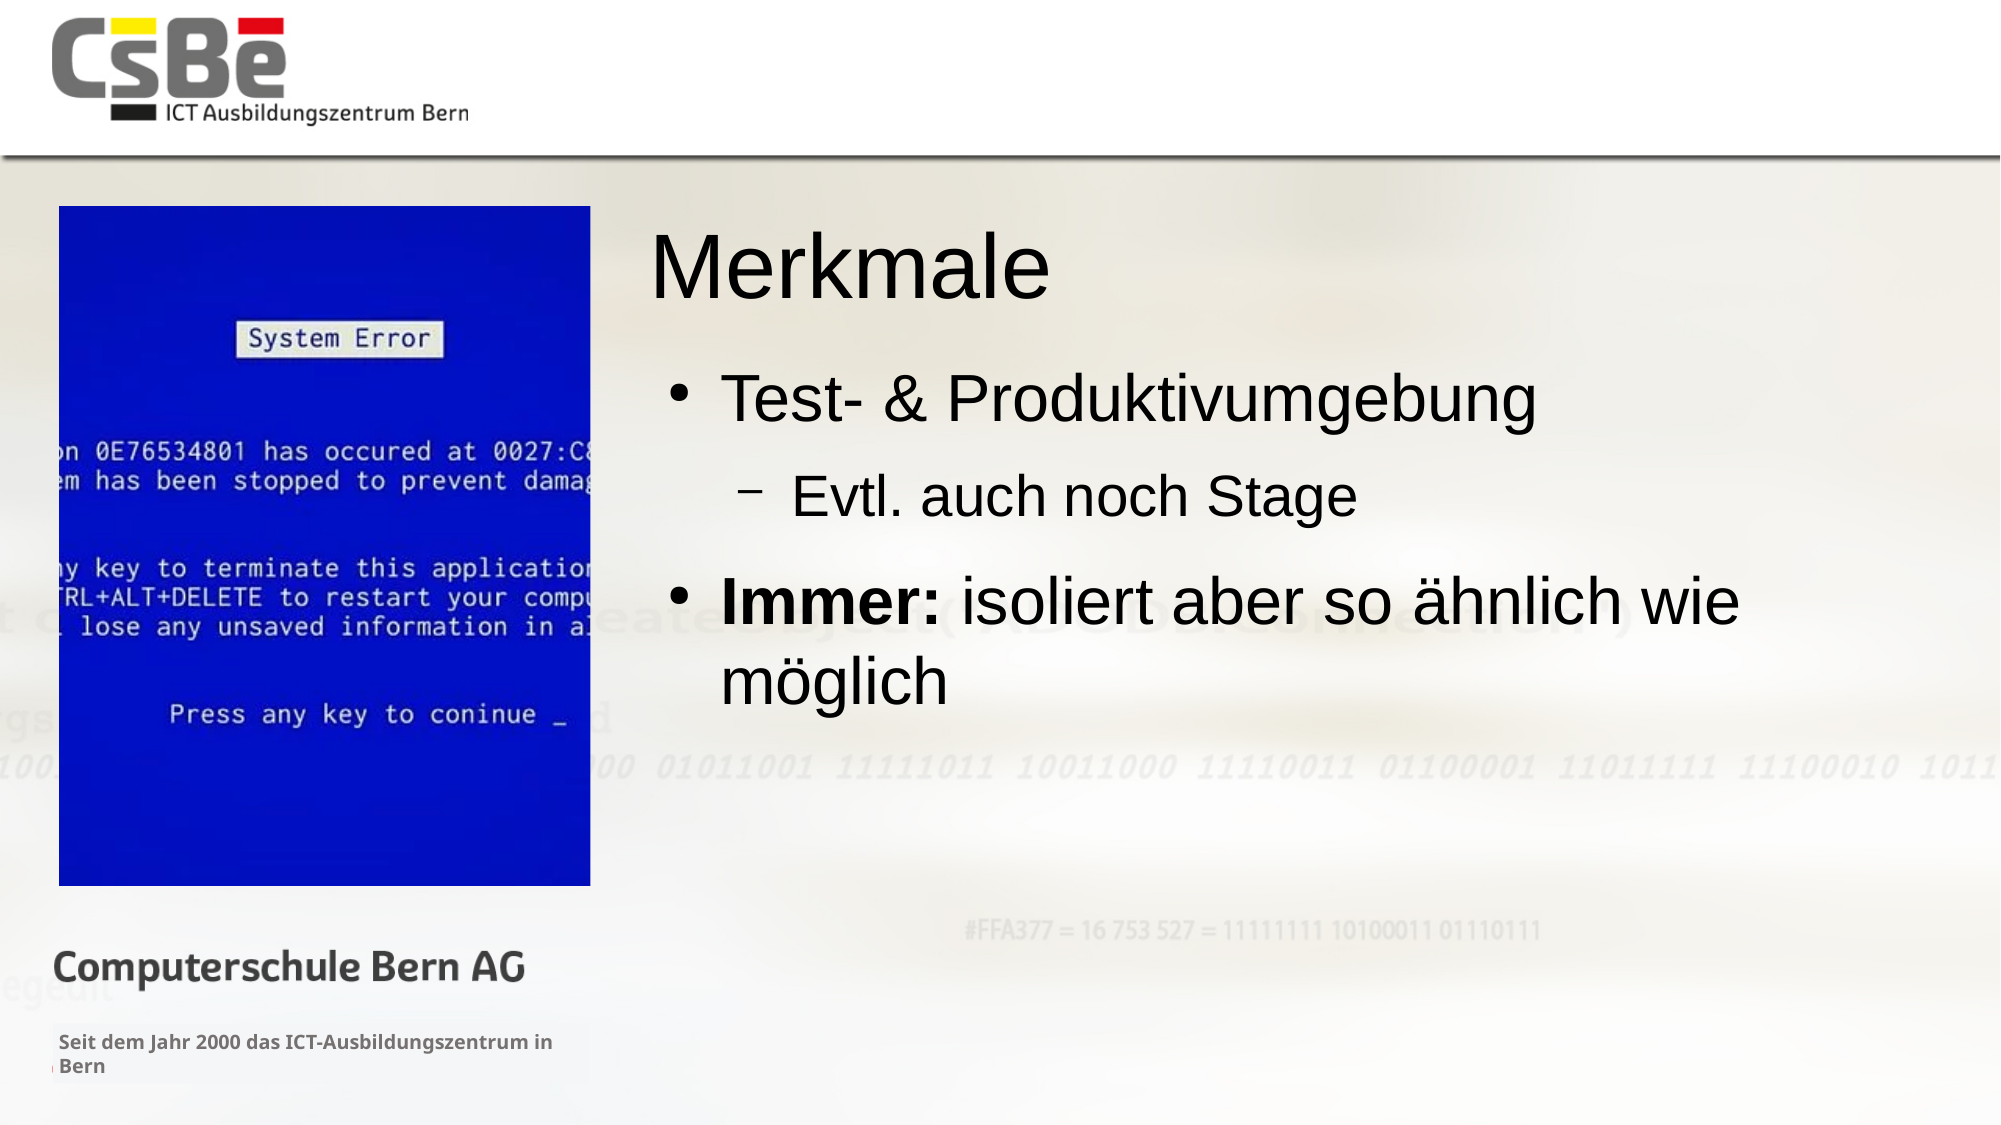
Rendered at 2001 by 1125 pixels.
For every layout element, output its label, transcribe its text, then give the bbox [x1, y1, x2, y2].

list Merkmale [649, 206, 1920, 355]
picture [0, 0, 2001, 1125]
list Test- & Produktivumgebung Evtl. auch noch Stage Immer: isoliert aber so ähnlich wie möglich [649, 355, 1920, 1079]
